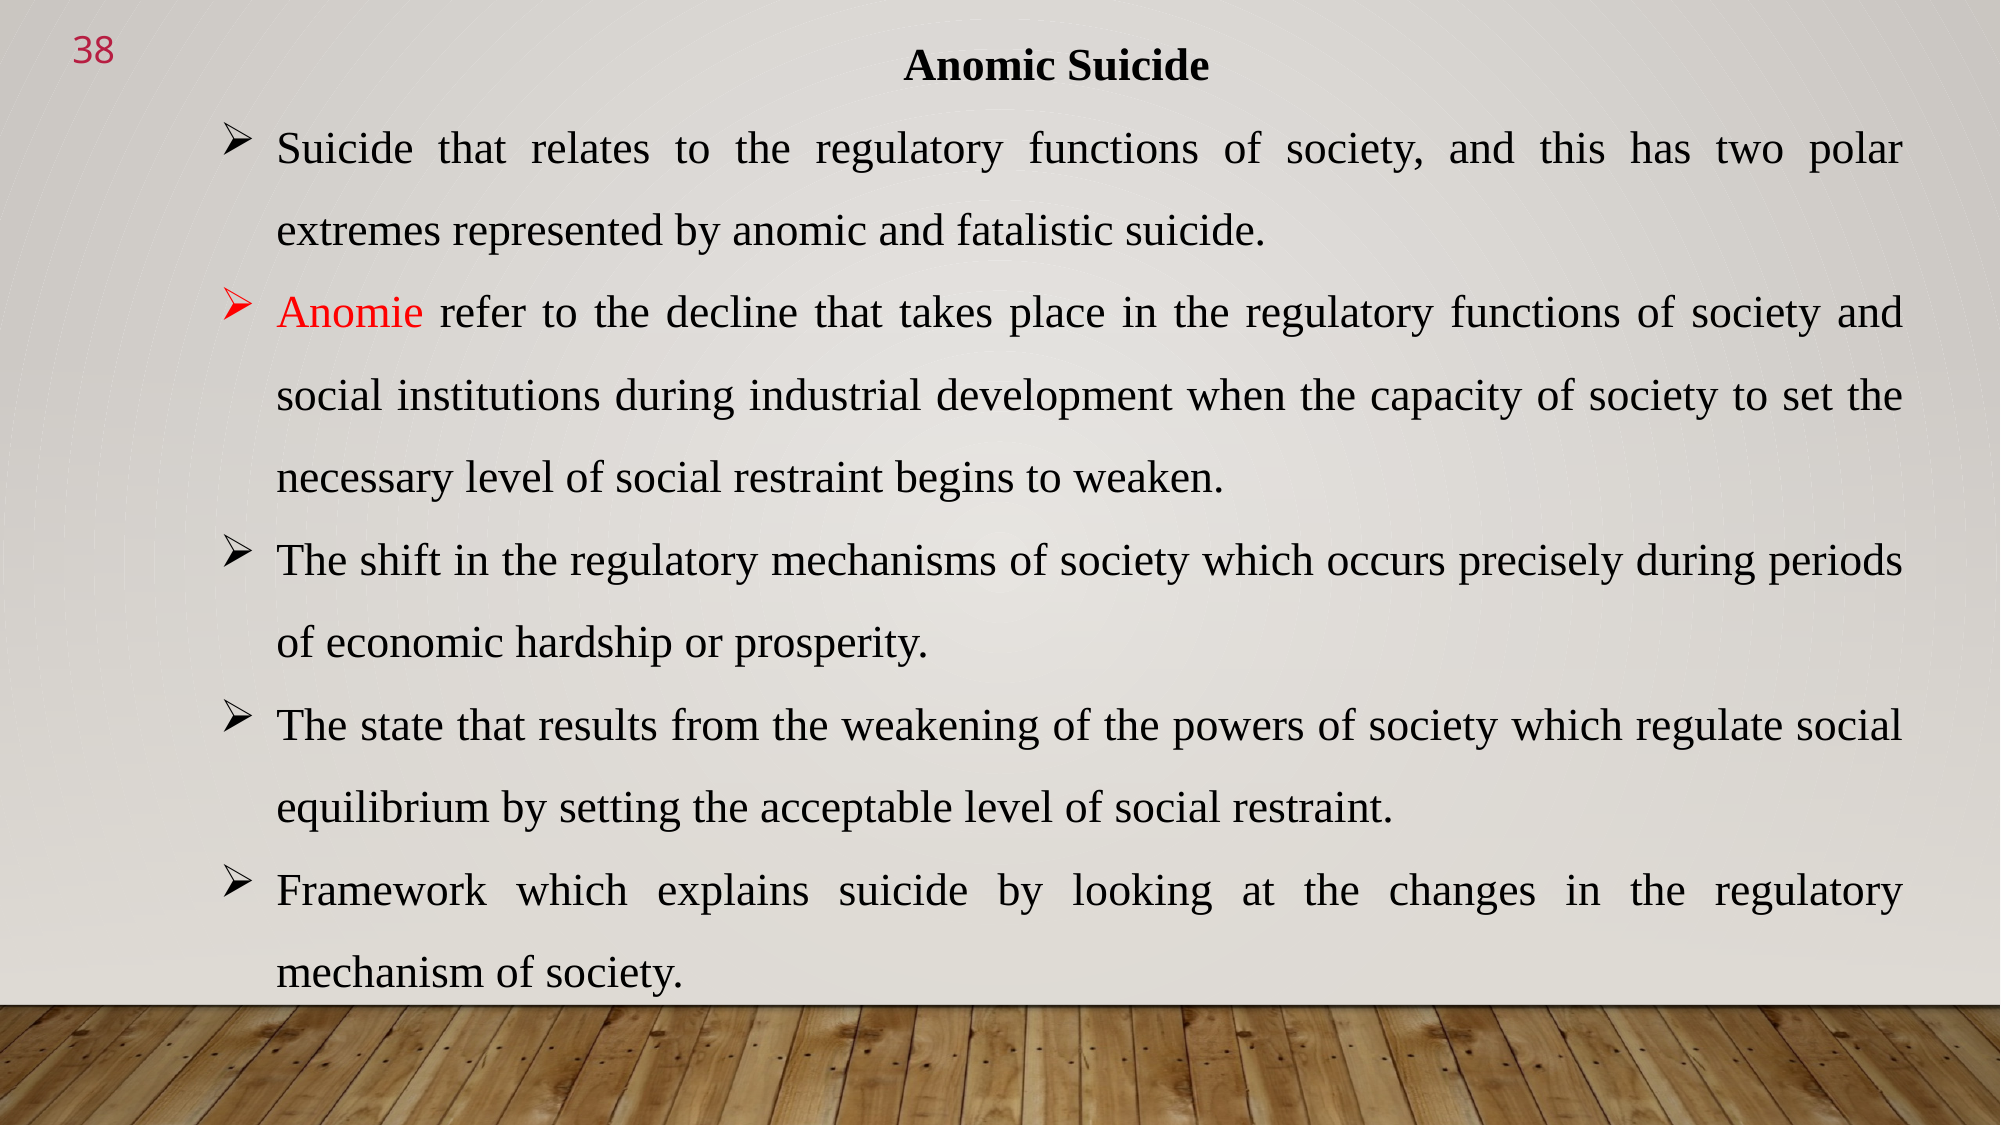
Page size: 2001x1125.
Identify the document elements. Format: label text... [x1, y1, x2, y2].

slide_number 21 [0, 18, 130, 102]
picture [0, 1005, 2000, 1125]
text_box Anomic Suicide Suicide that relates to the regulatory functions of society, and this has two polar extremes represented by anomic and fatalistic suicide. Anomie refer to the decline that takes place in the regulatory functions of society and social institutions during industrial development when the capacity of society to set the necessary level of social restraint begins to weaken. The shift in the regulatory mechanisms of society which occurs precisely during periods of economic hardship or prosperity. The state that results from the weakening of the powers of society which regulate social equilibrium by setting the acceptable level of social restraint. Framework which explains suicide by looking at the changes in the regulatory mechanism of society. [130, 0, 1920, 1005]
